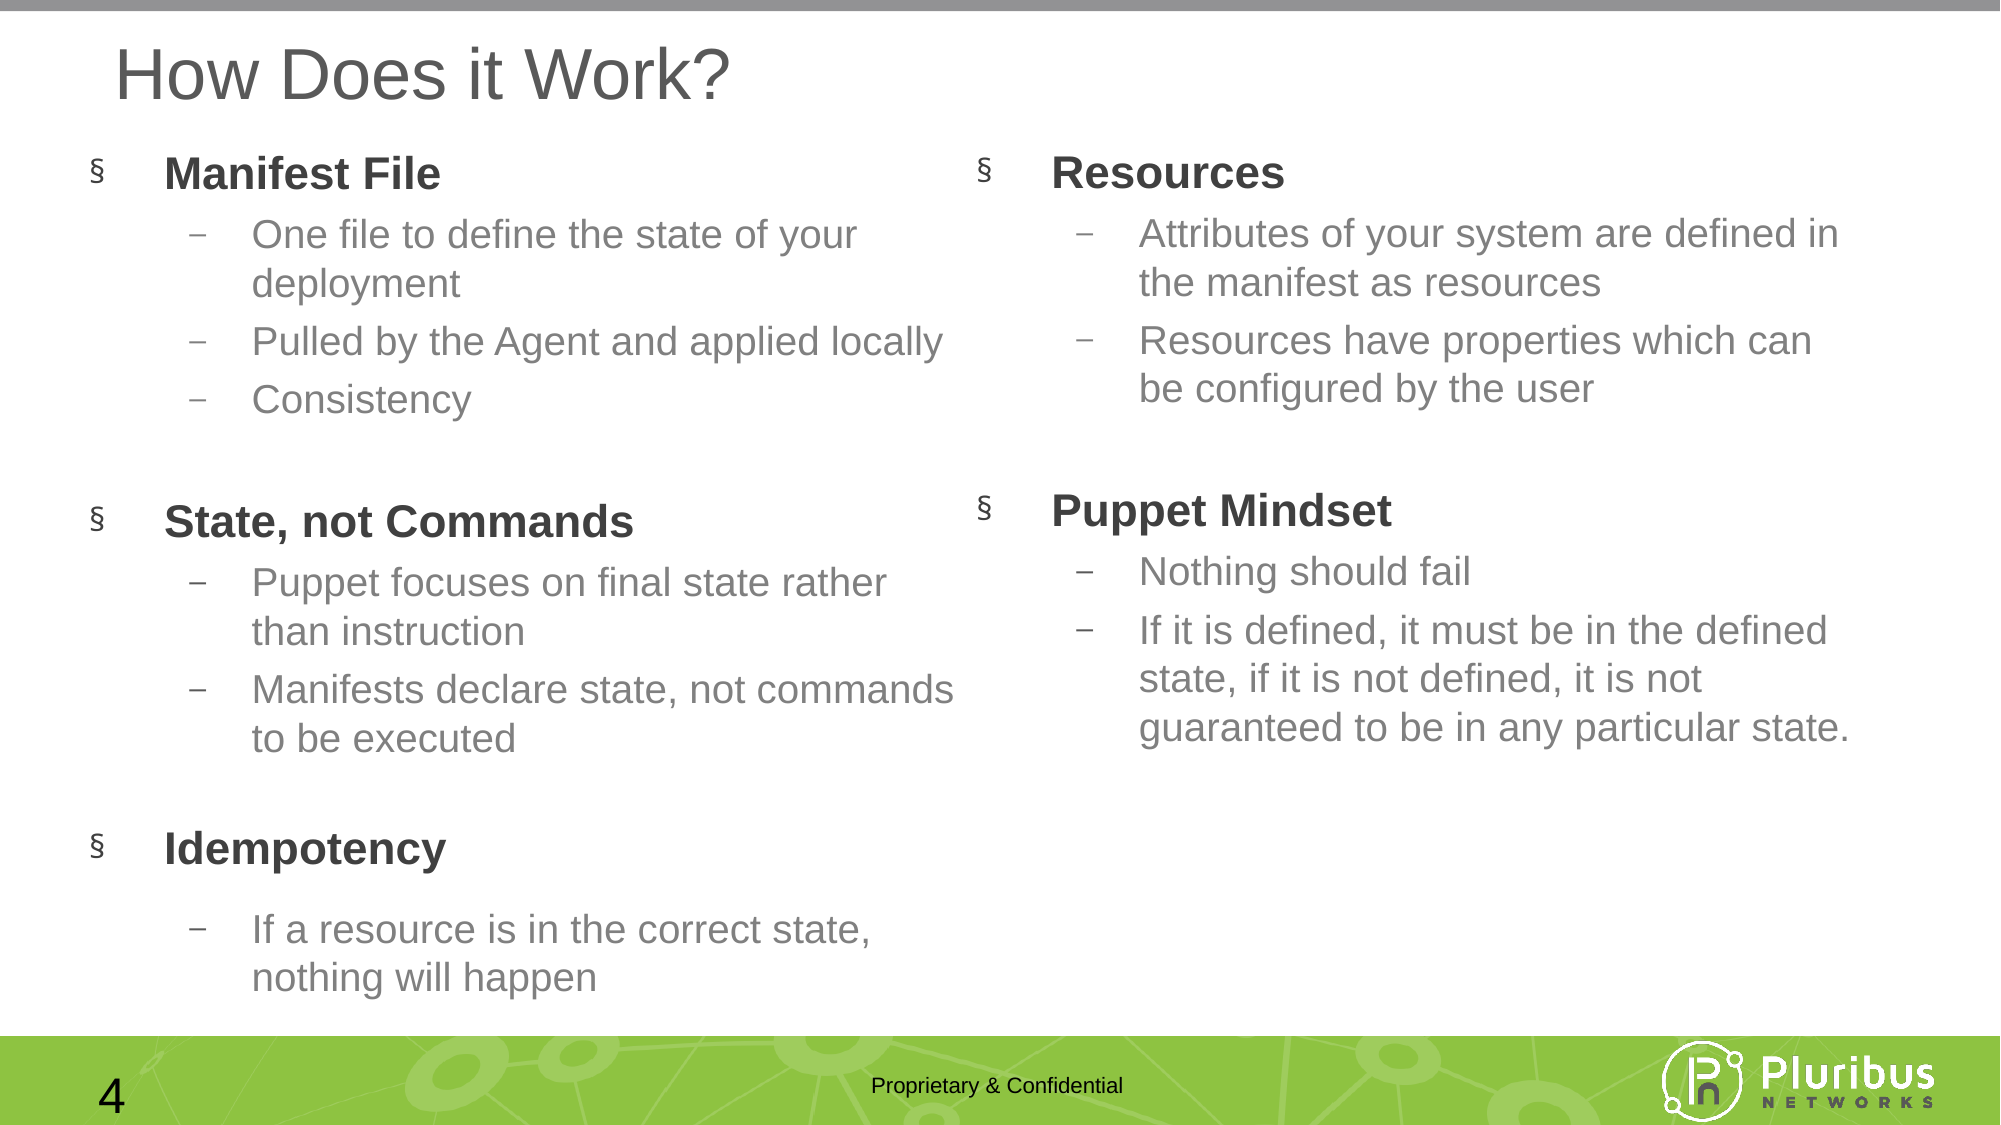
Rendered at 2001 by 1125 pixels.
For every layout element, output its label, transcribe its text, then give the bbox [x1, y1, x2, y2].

title How Does it Work? [99, 36, 1900, 200]
list Resources Attributes of your system are defined in the manifest as resources Resources have properties which can be configured by the user Puppet Mindset Nothing should fail If it is defined, it must be in the defined state, if it is not defined, it is not guaranteed to be in any particular state. [961, 135, 1871, 944]
list Manifest File One file to define the state of your deployment Pulled by the Agent and applied locally Consistency State, not Commands Puppet focuses on final state rather than instruction Manifests declare state, not commands to be executed Idempotency If a resource is in the correct state, nothing will happen [74, 136, 984, 946]
slide_number <number> [83, 1056, 317, 1117]
picture [0, 1036, 2000, 1125]
